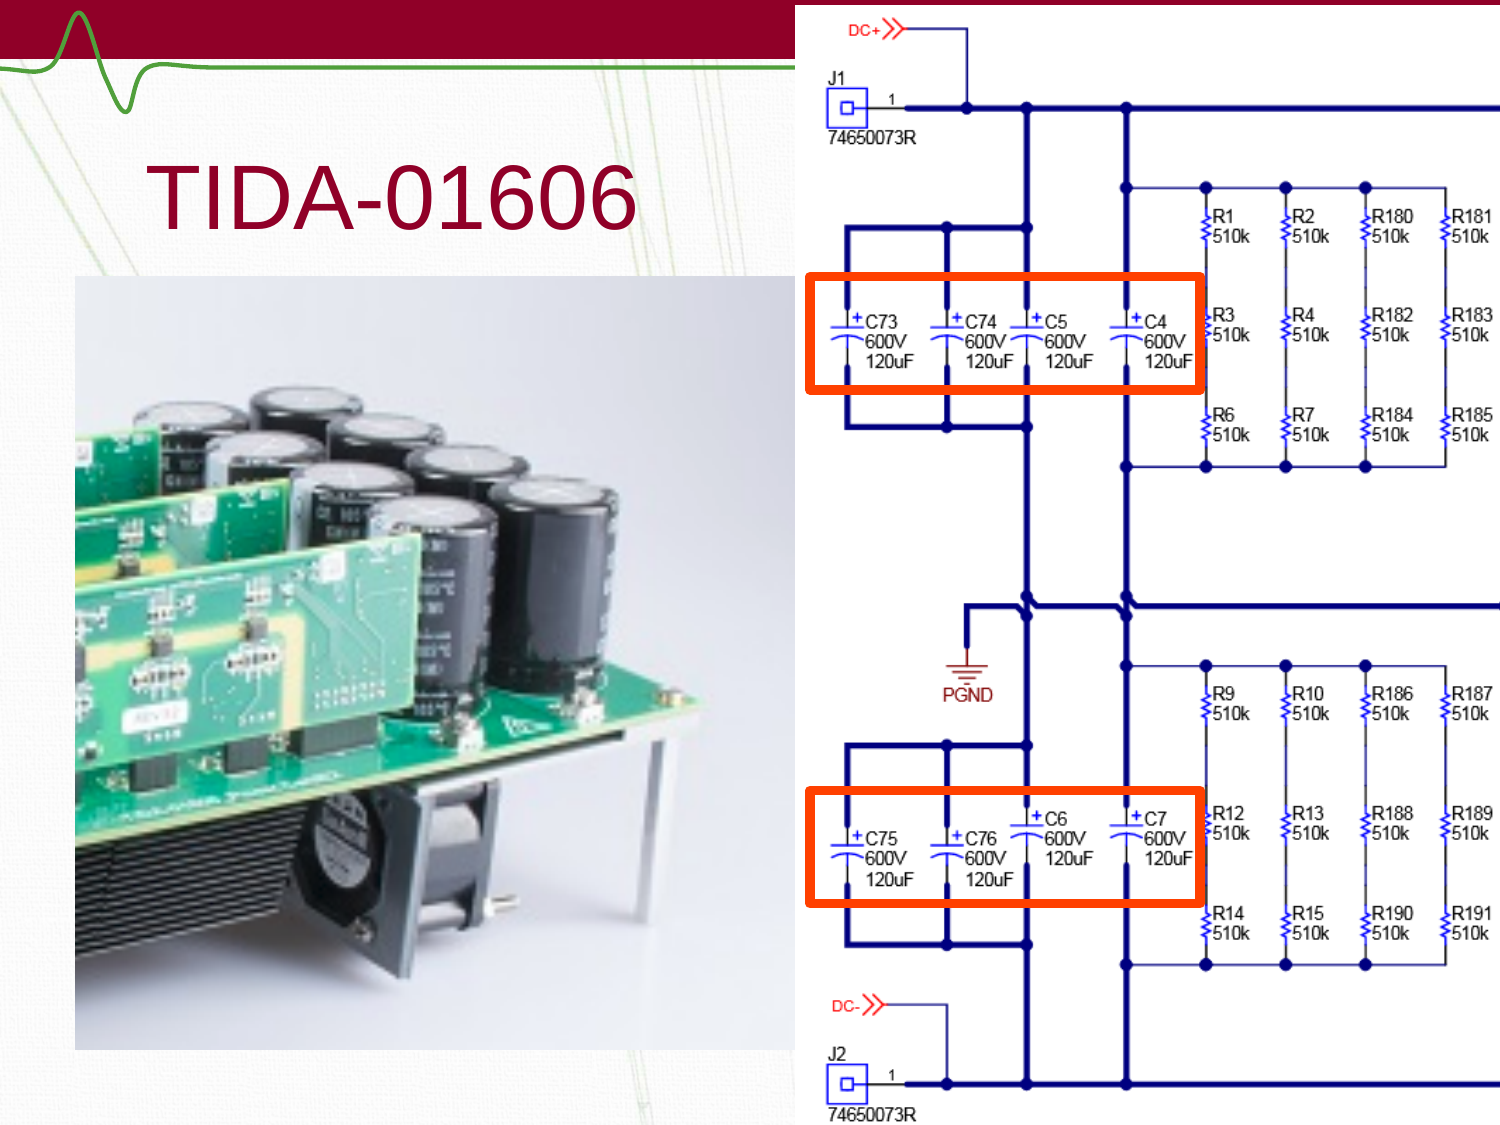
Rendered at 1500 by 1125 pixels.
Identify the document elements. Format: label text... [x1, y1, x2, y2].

title TIDA-01606 [75, 103, 795, 292]
picture [0, 5, 1500, 1125]
picture [0, 59, 53, 69]
